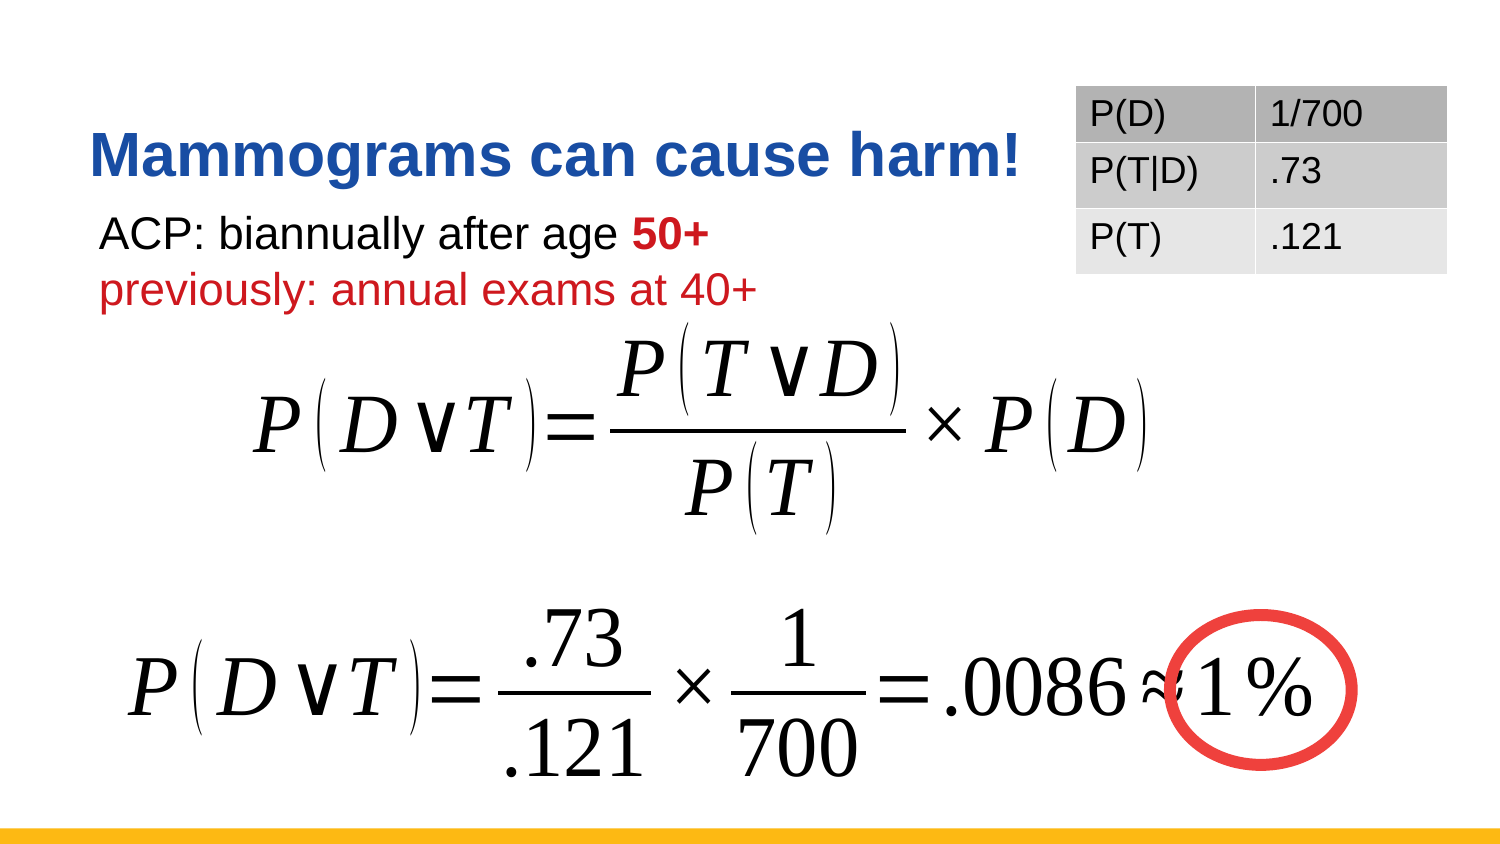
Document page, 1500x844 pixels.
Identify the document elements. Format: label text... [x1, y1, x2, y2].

chart [105, 589, 1337, 795]
table_cell .73 [1256, 143, 1447, 208]
text_box ACP: biannually after age 50+ previously: annual exams at 40+ [84, 196, 774, 314]
table_cell P(T) [1076, 209, 1255, 274]
table_header 1/700 [1256, 86, 1447, 142]
table_header P(D) [1076, 86, 1255, 142]
text_box Mammograms can cause harm! [74, 0, 1425, 197]
chart [231, 317, 1170, 540]
table_cell .121 [1256, 209, 1447, 274]
chart [1176, 622, 1337, 758]
table_cell P(T|D) [1076, 143, 1255, 208]
